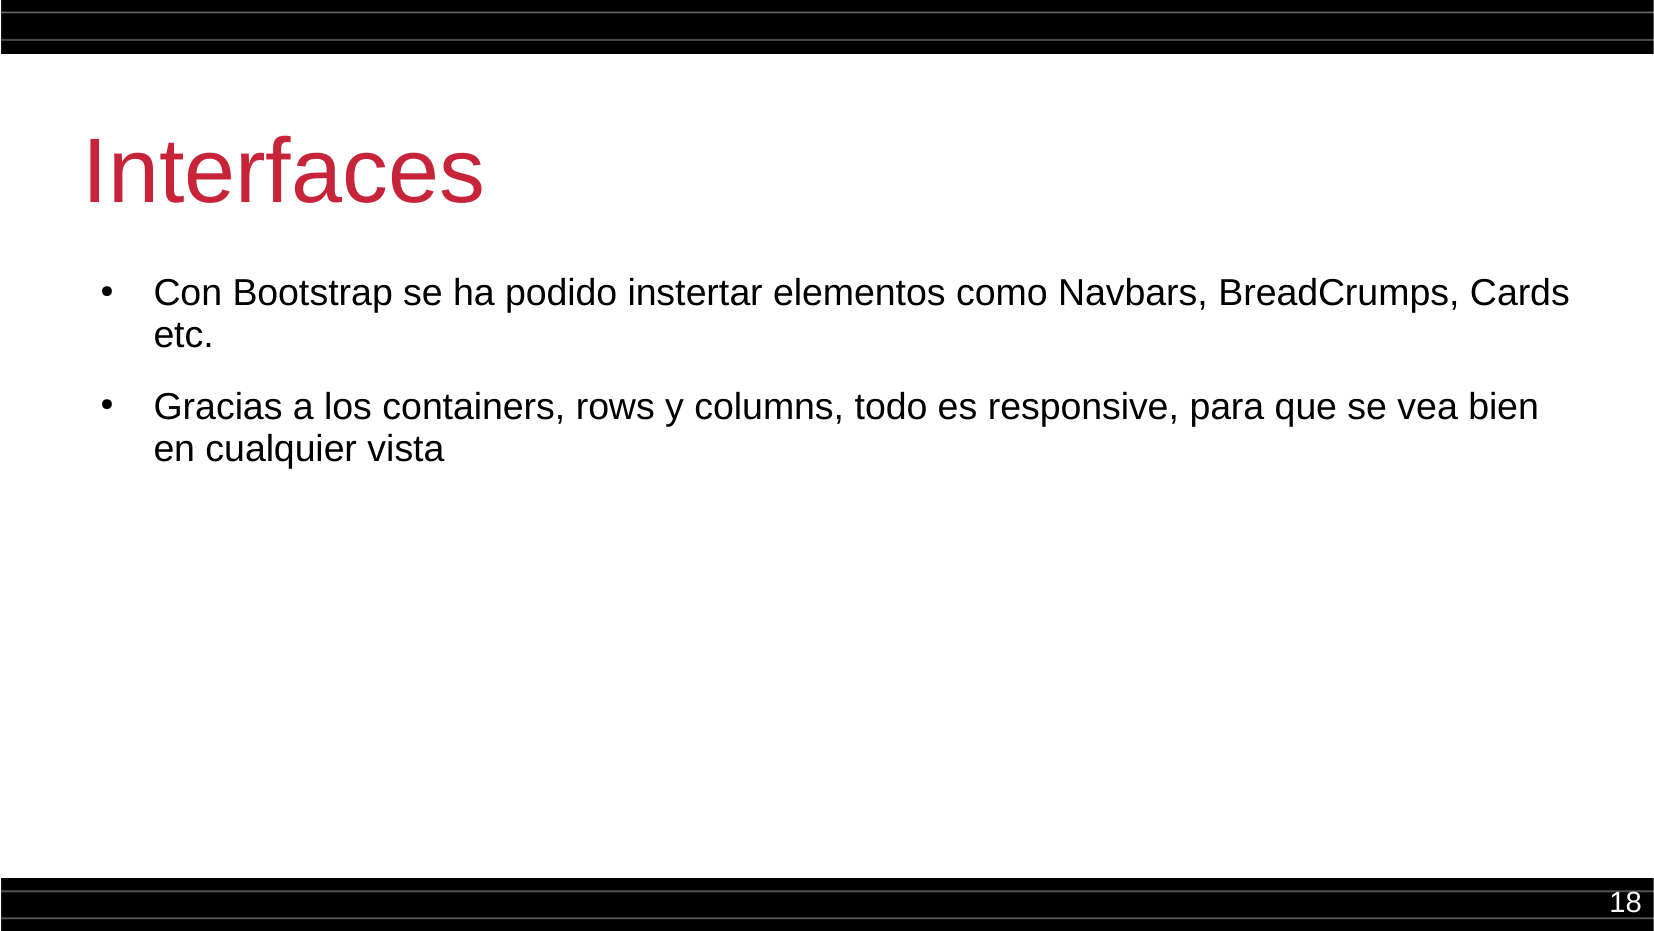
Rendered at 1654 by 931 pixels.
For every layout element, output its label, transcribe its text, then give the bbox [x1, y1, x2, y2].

title Interfaces [82, 92, 1571, 249]
list Con Bootstrap se ha podido instertar elementos como Navbars, BreadCrumps, Cards etc. Gracias a los containers, rows y columns, todo es responsive, para que se vea bien en cualquier vista [82, 271, 1571, 758]
picture [1, 0, 1654, 54]
picture [1, 878, 1654, 931]
